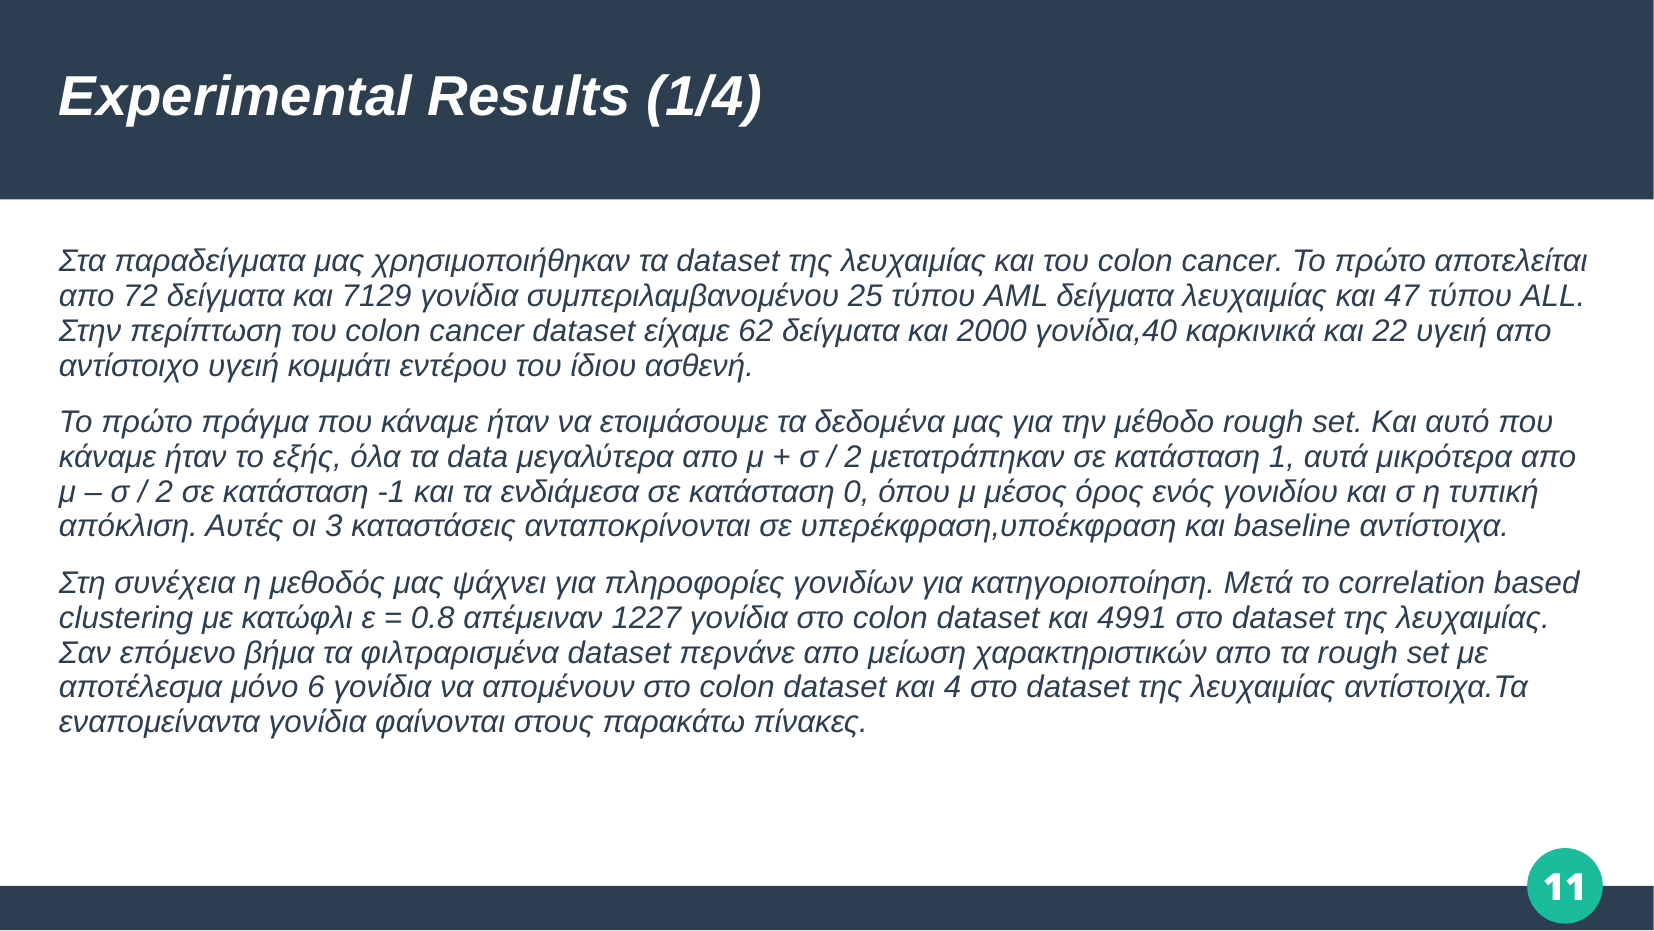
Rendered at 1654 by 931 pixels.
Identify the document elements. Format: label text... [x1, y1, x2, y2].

title Experimental Results (1/4) [59, 37, 1595, 156]
list Στα παραδείγματα μας χρησιμοποιήθηκαν τα dataset της λευχαιμίας και του colon cancer. Το πρώτο αποτελείται απο 72 δείγματα και 7129 γονίδια συμπεριλαμβανομένου 25 τύπου AML δείγματα λευχαιμίας και 47 τύπου ALL. Στην περίπτωση του colon cancer dataset είχαμε 62 δείγματα και 2000 γονίδια,40 καρκινικά και 22 υγειή απο αντίστοιχο υγειή κομμάτι εντέρου του ίδιου ασθενή. Το πρώτο πράγμα που κάναμε ήταν να ετοιμάσουμε τα δεδομένα μας για την μέθοδο rough set. Και αυτό που κάναμε ήταν το εξής, όλα τα data μεγαλύτερα απο μ + σ / 2 μετατράπηκαν σε κατάσταση 1, αυτά μικρότερα απο μ – σ / 2 σε κατάσταση -1 και τα ενδιάμεσα σε κατάσταση 0, όπου μ μέσος όρος ενός γονιδίου και σ η τυπική απόκλιση. Αυτές οι 3 καταστάσεις ανταποκρίνονται σε υπερέκφραση,υποέκφραση και baseline αντίστοιχα. Στη συνέχεια η μεθοδός μας ψάχνει για πληροφορίες γονιδίων για κατηγοριοποίηση. Μετά το correlation based clustering με κατώφλι ε = 0.8 απέμειναν 1227 γονίδια στο colon dataset και 4991 στο dataset της λευχαιμίας. Σαν επόμενο βήμα τα φιλτραρισμένα dataset περνάνε απο μείωση χαρακτηριστικών απο τα rough set με αποτέλεσμα μόνο 6 γονίδια να απομένουν στο colon dataset και 4 στο dataset της λευχαιμίας αντίστοιχα.Τα εναπομείναντα γονίδια φαίνονται στους παρακάτω πίνακες. [59, 243, 1595, 864]
